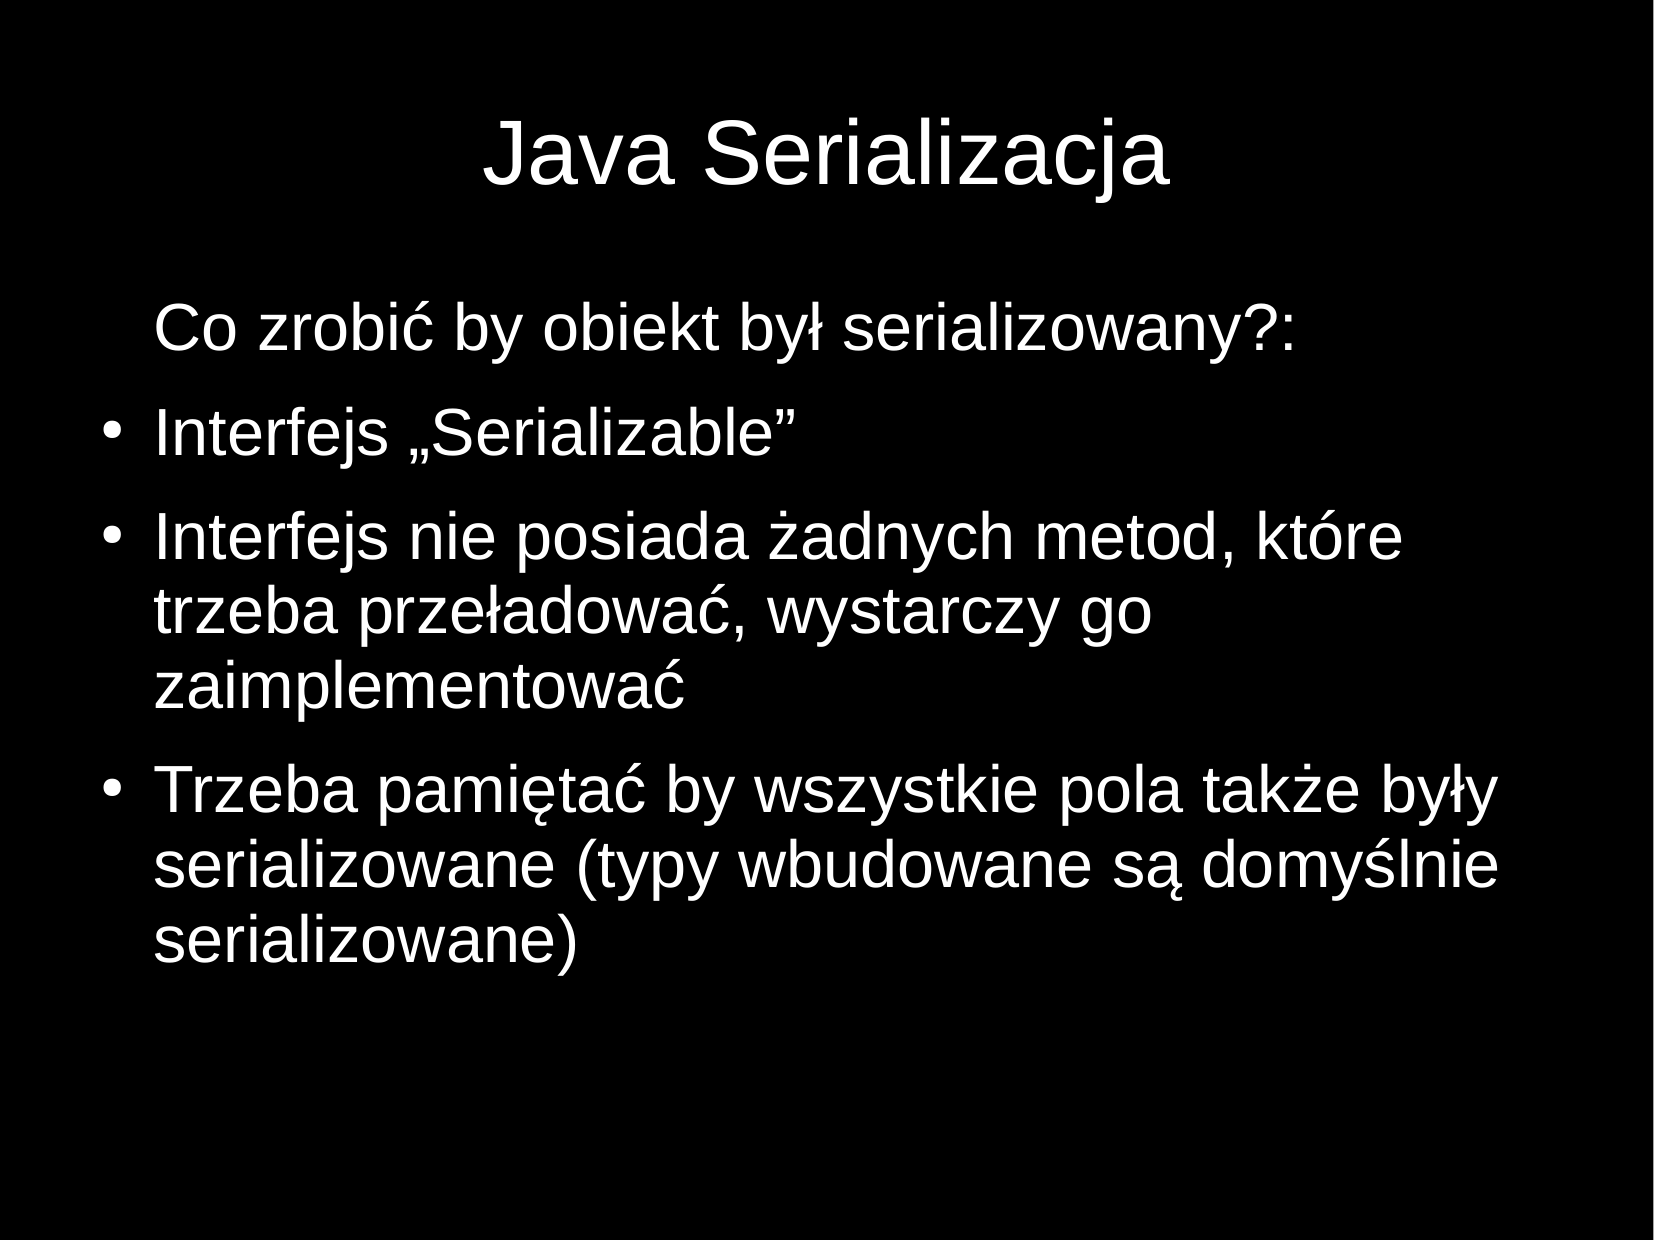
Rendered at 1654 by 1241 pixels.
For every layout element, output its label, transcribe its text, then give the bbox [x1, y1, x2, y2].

title Java Serializacja [82, 49, 1571, 257]
list Co zrobić by obiekt był serializowany?: Interfejs „Serializable” Interfejs nie posiada żadnych metod, które trzeba przeładować, wystarczy go zaimplementować Trzeba pamiętać by wszystkie pola także były serializowane (typy wbudowane są domyślnie serializowane) [82, 290, 1571, 1010]
